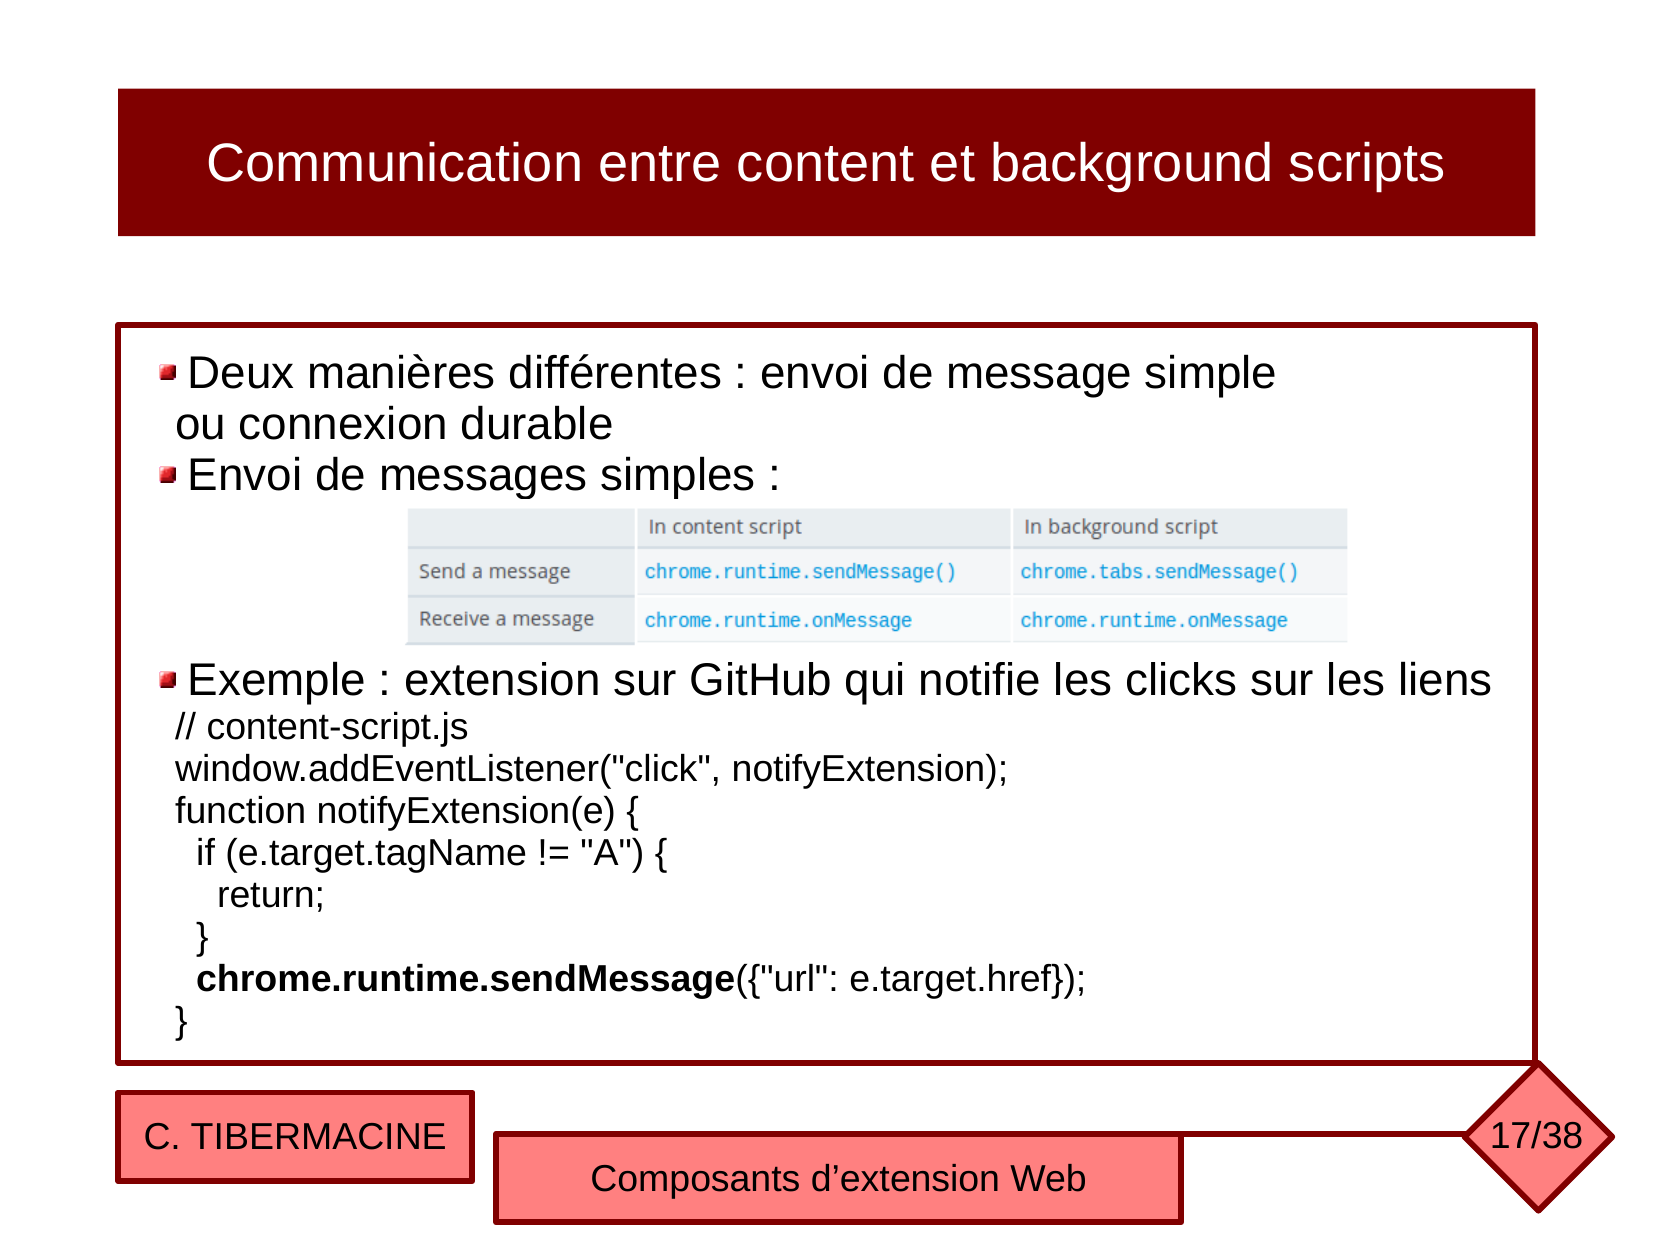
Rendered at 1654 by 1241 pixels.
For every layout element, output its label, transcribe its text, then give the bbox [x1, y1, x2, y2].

text_box [1494, 1062, 1583, 1107]
text_box [1491, 1164, 1586, 1211]
picture [397, 499, 1360, 662]
picture [159, 466, 176, 483]
text_box [1464, 1126, 1475, 1148]
text_box Communication entre content et background scripts [118, 88, 1536, 237]
text_box <numéro>/38 [1475, 1107, 1654, 1164]
picture [159, 671, 176, 688]
text_box Deux manières différentes : envoi de message simple ou connexion durable Envoi de messages simples : Exemple : extension sur GitHub qui notifie les clicks sur les liens // content-script.js window.addEventListener("click", notifyExtension); function notifyExtension(e) { if (e.target.tagName != "A") { return; } chrome.runtime.sendMessage({"url": e.target.href}); } [118, 324, 1536, 1063]
picture [159, 364, 176, 380]
text_box Composants d’extension Web [496, 1133, 1182, 1223]
text_box C. TIBERMACINE [118, 1092, 473, 1182]
